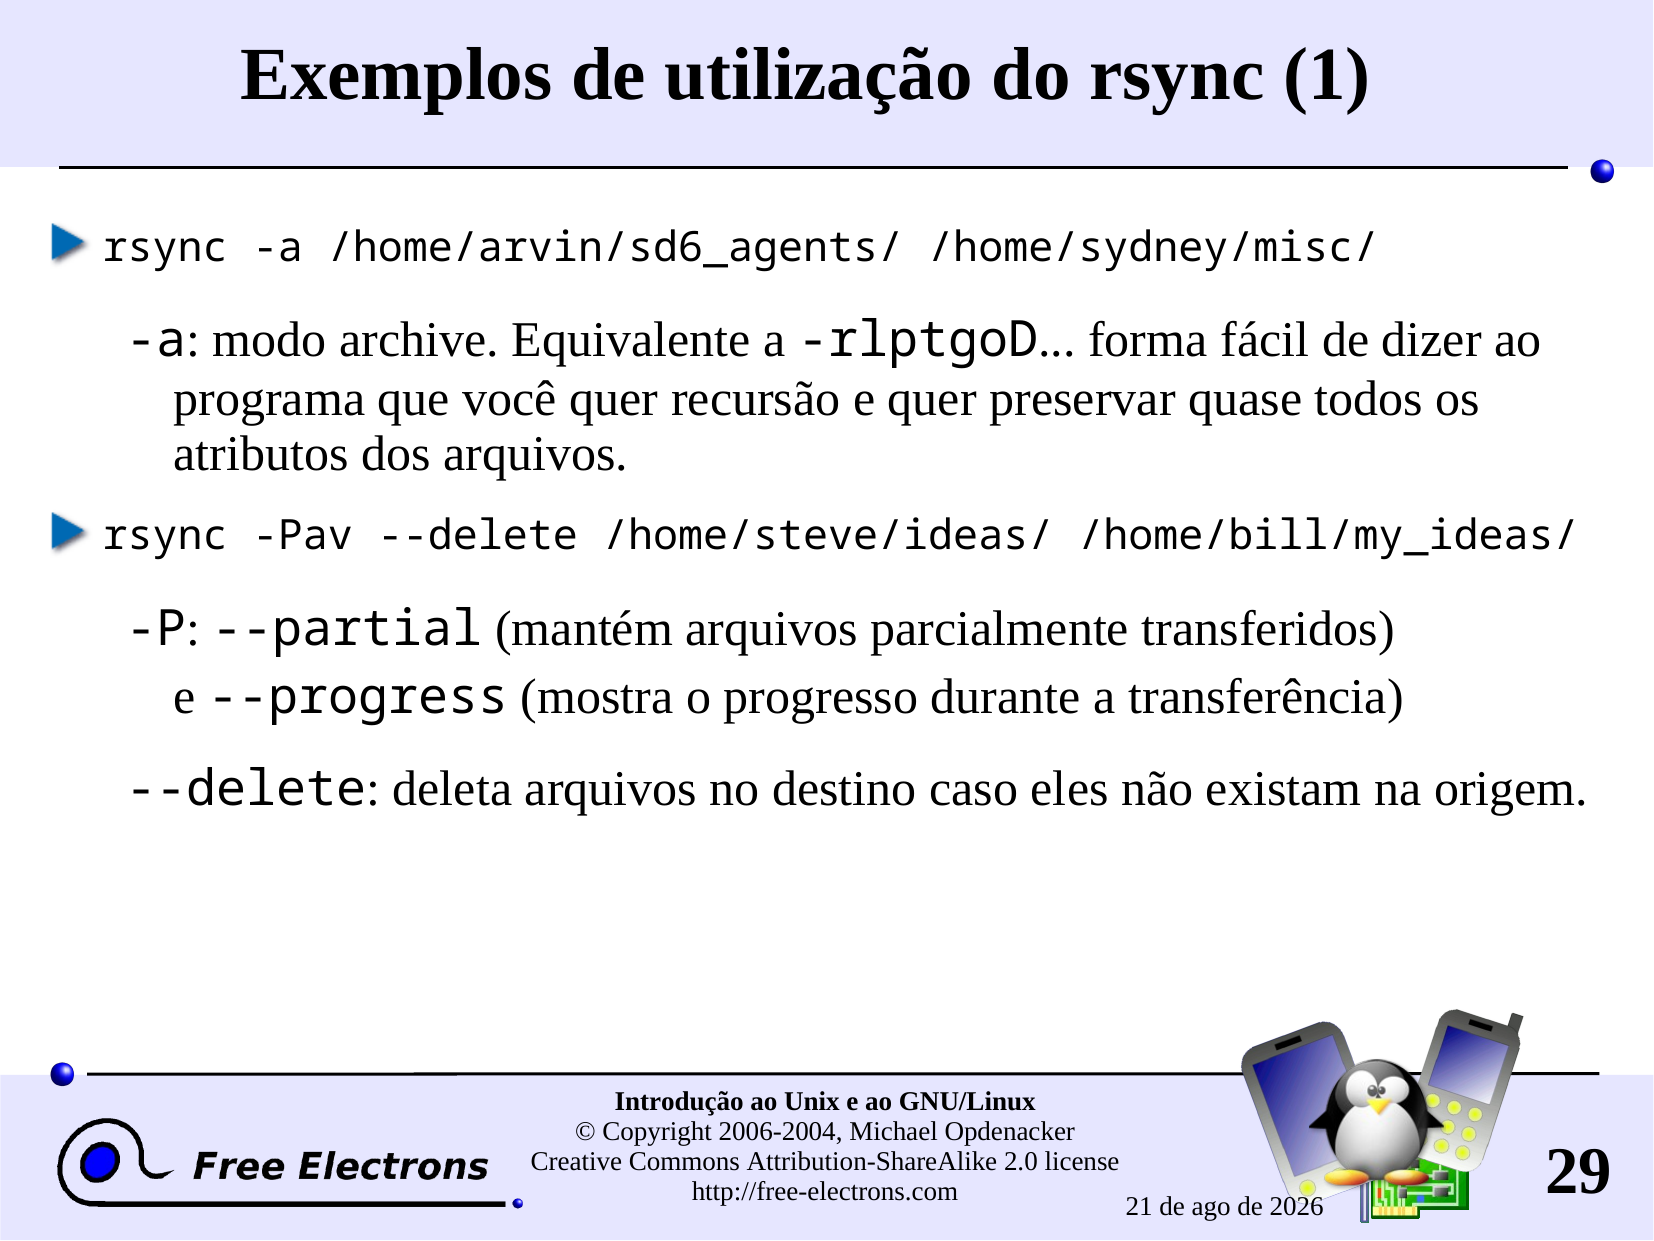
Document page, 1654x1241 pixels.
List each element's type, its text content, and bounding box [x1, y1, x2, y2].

picture [1286, 1198, 1293, 1214]
title Exemplos de utilização do rsync (1) [60, 25, 1551, 124]
picture [50, 1107, 527, 1216]
picture [1231, 1066, 1521, 1241]
list rsync -a /home/arvin/sd6_agents/ /home/sydney/misc/ -a: modo archive. Equivalente a -rlptgoD... forma fácil de dizer ao programa que você quer recursão e quer preservar quase todos os atributos dos arquivos. rsync -Pav --delete /home/steve/ideas/ /home/bill/my_ideas/ -P: --partial (mantém arquivos parcialmente transferidos) e --progress (mostra o progresso durante a transferência) --delete: deleta arquivos no destino caso eles não existam na origem. [31, 216, 1594, 1066]
